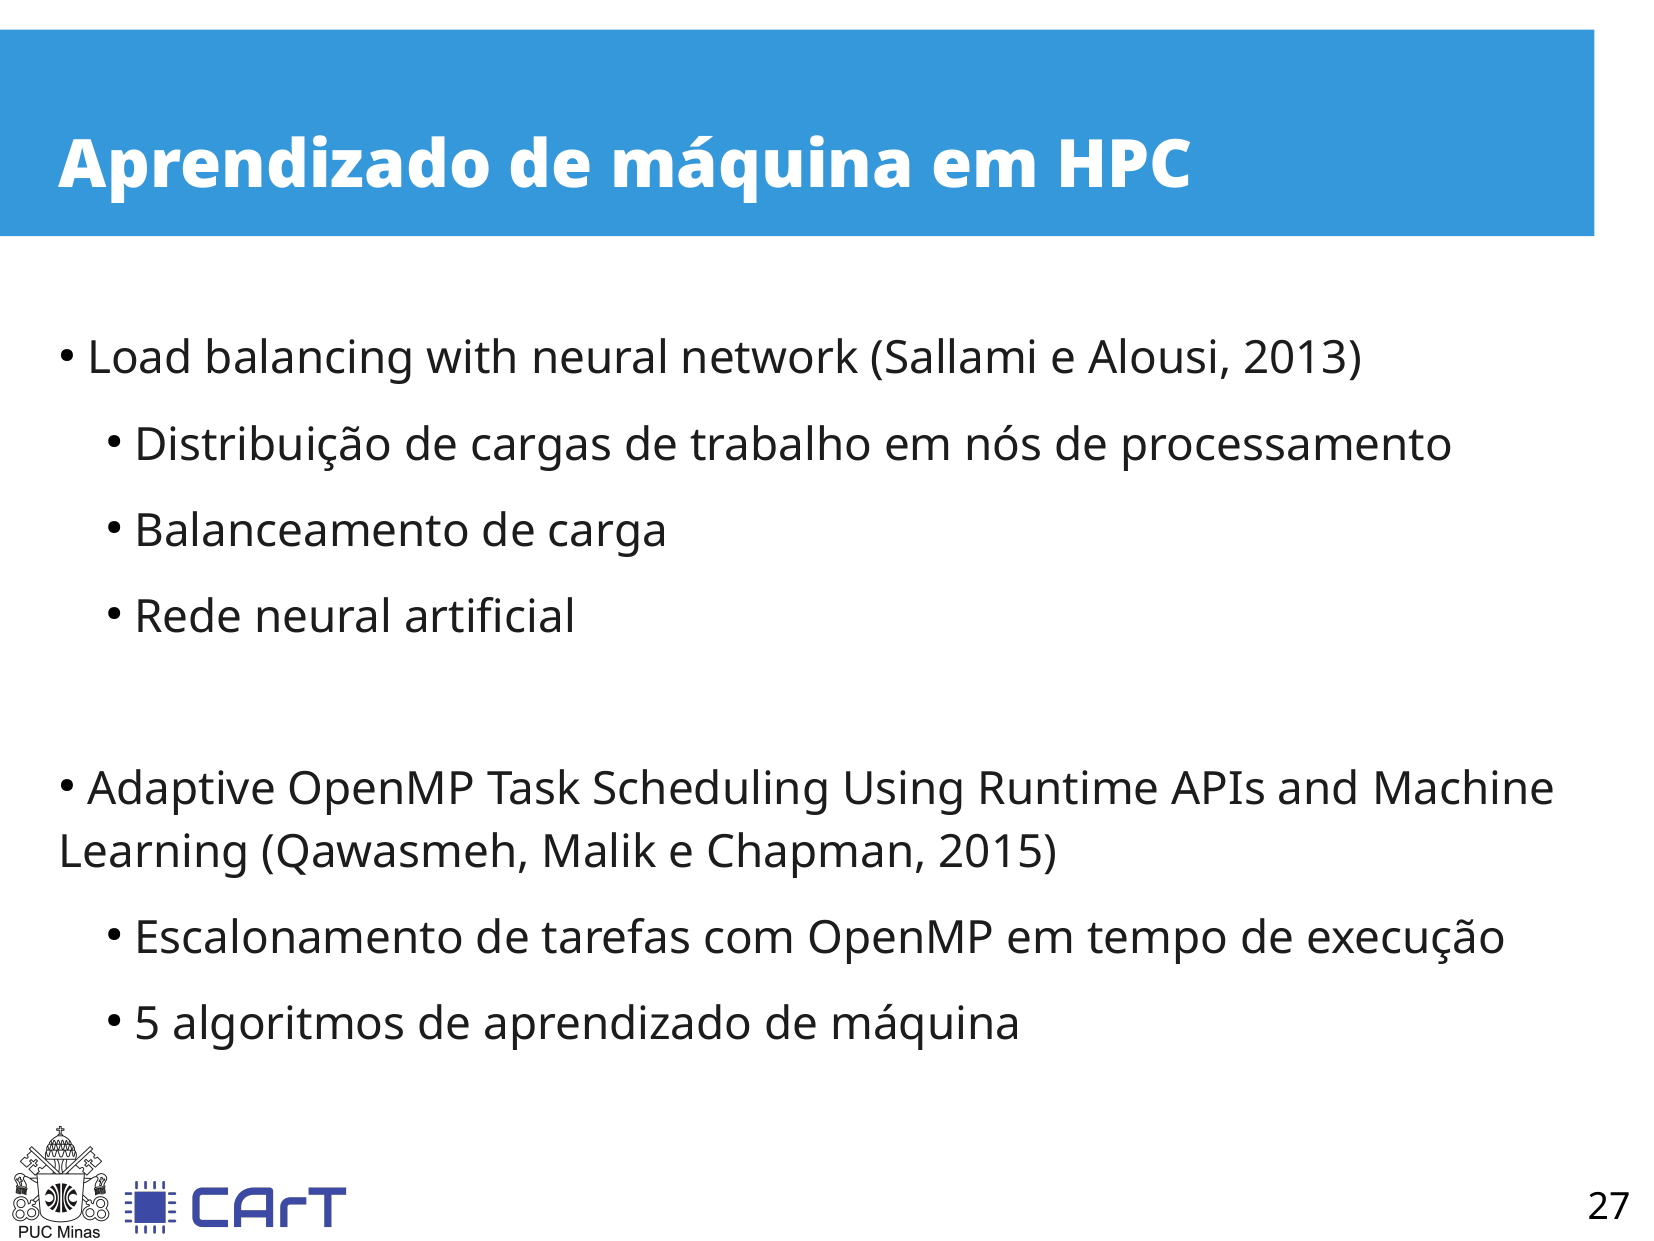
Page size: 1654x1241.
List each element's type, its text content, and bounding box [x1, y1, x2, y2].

picture [124, 1181, 347, 1235]
picture [0, 1126, 119, 1241]
list Load balancing with neural network (Sallami e Alousi, 2013) Distribuição de cargas de trabalho em nós de processamento Balanceamento de carga Rede neural artificial Adaptive OpenMP Task Scheduling Using Runtime APIs and Machine Learning (Qawasmeh, Malik e Chapman, 2015) Escalonamento de tarefas com OpenMP em tempo de execução 5 algoritmos de aprendizado de máquina [59, 324, 1565, 1093]
title Aprendizado de máquina em HPC [59, 59, 1595, 207]
